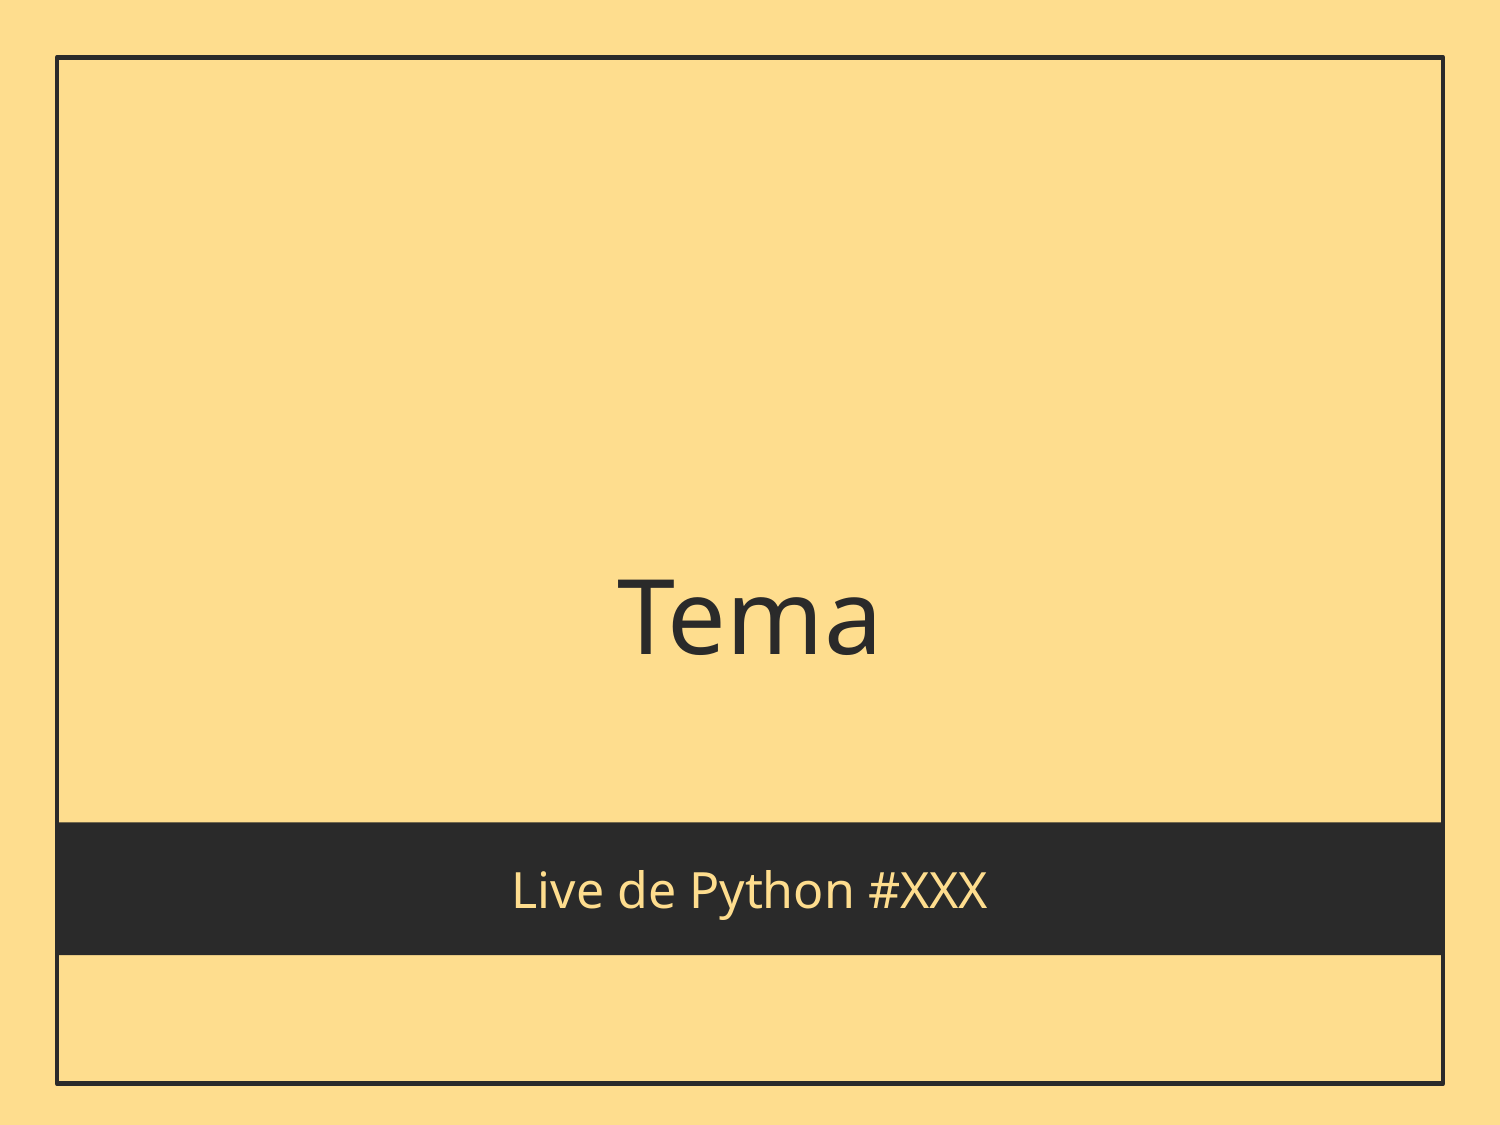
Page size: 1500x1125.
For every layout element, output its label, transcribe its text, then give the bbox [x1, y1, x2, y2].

subtitle Live de Python #XXX [202, 822, 1298, 956]
title Tema [249, 463, 1251, 763]
